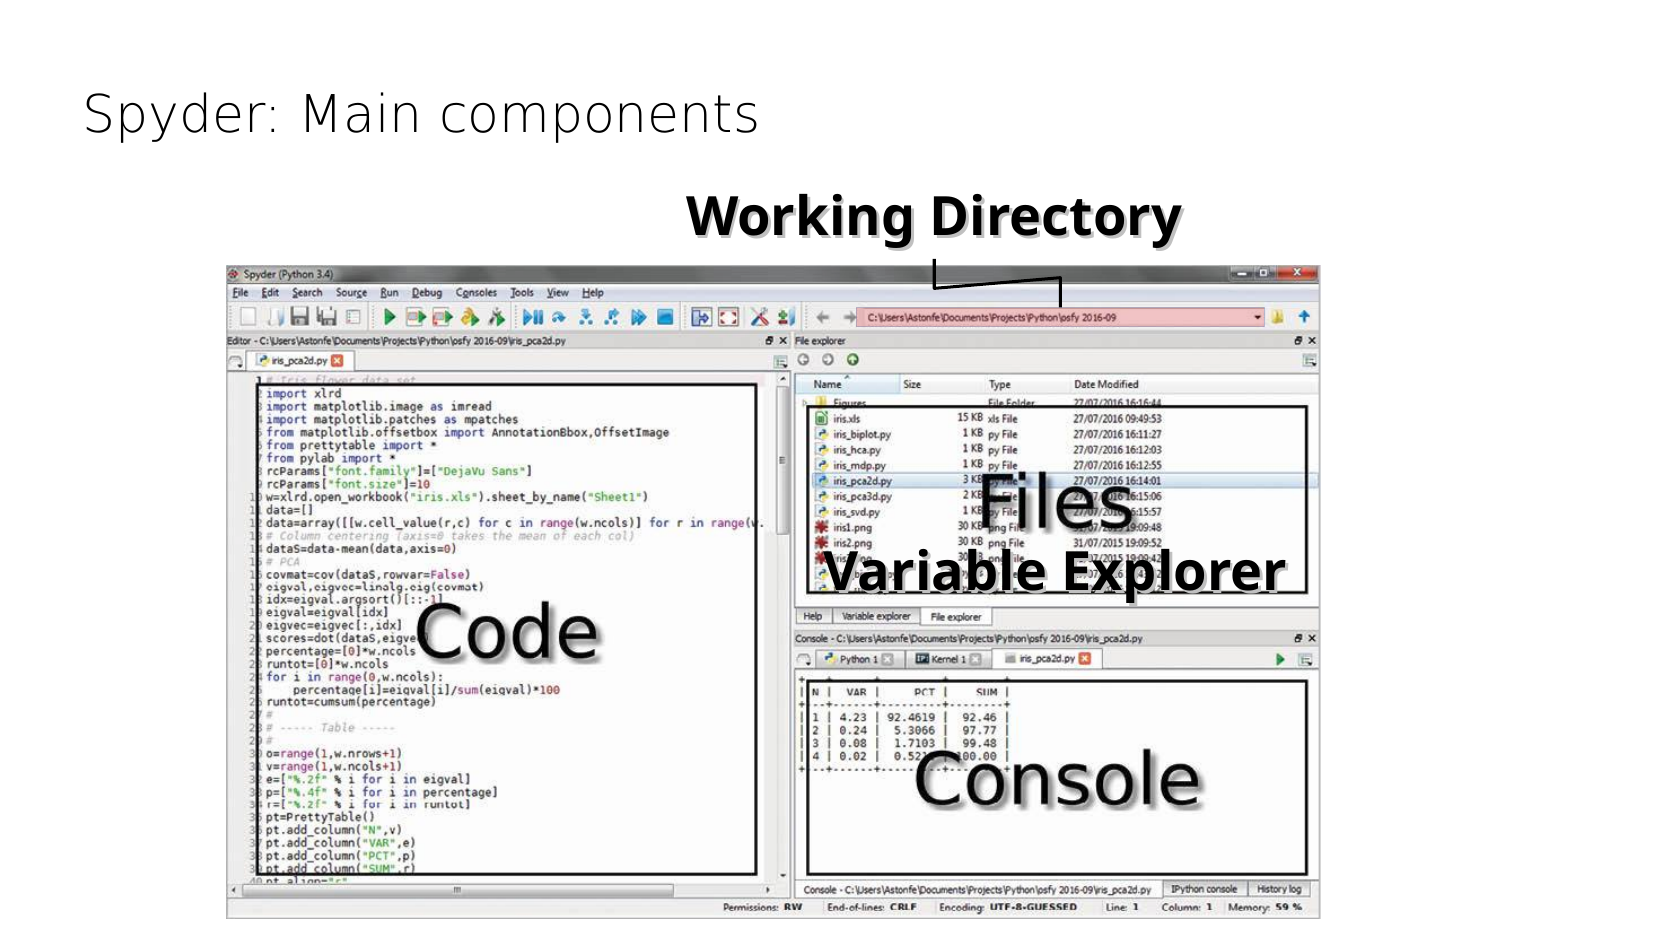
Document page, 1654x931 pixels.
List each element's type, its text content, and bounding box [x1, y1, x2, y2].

title Spyder: Main components [82, 37, 1571, 193]
text_box Variable Explorer [792, 525, 1319, 603]
text_box [856, 307, 1265, 327]
picture [226, 265, 1321, 919]
text_box Working Directory [655, 170, 1214, 248]
